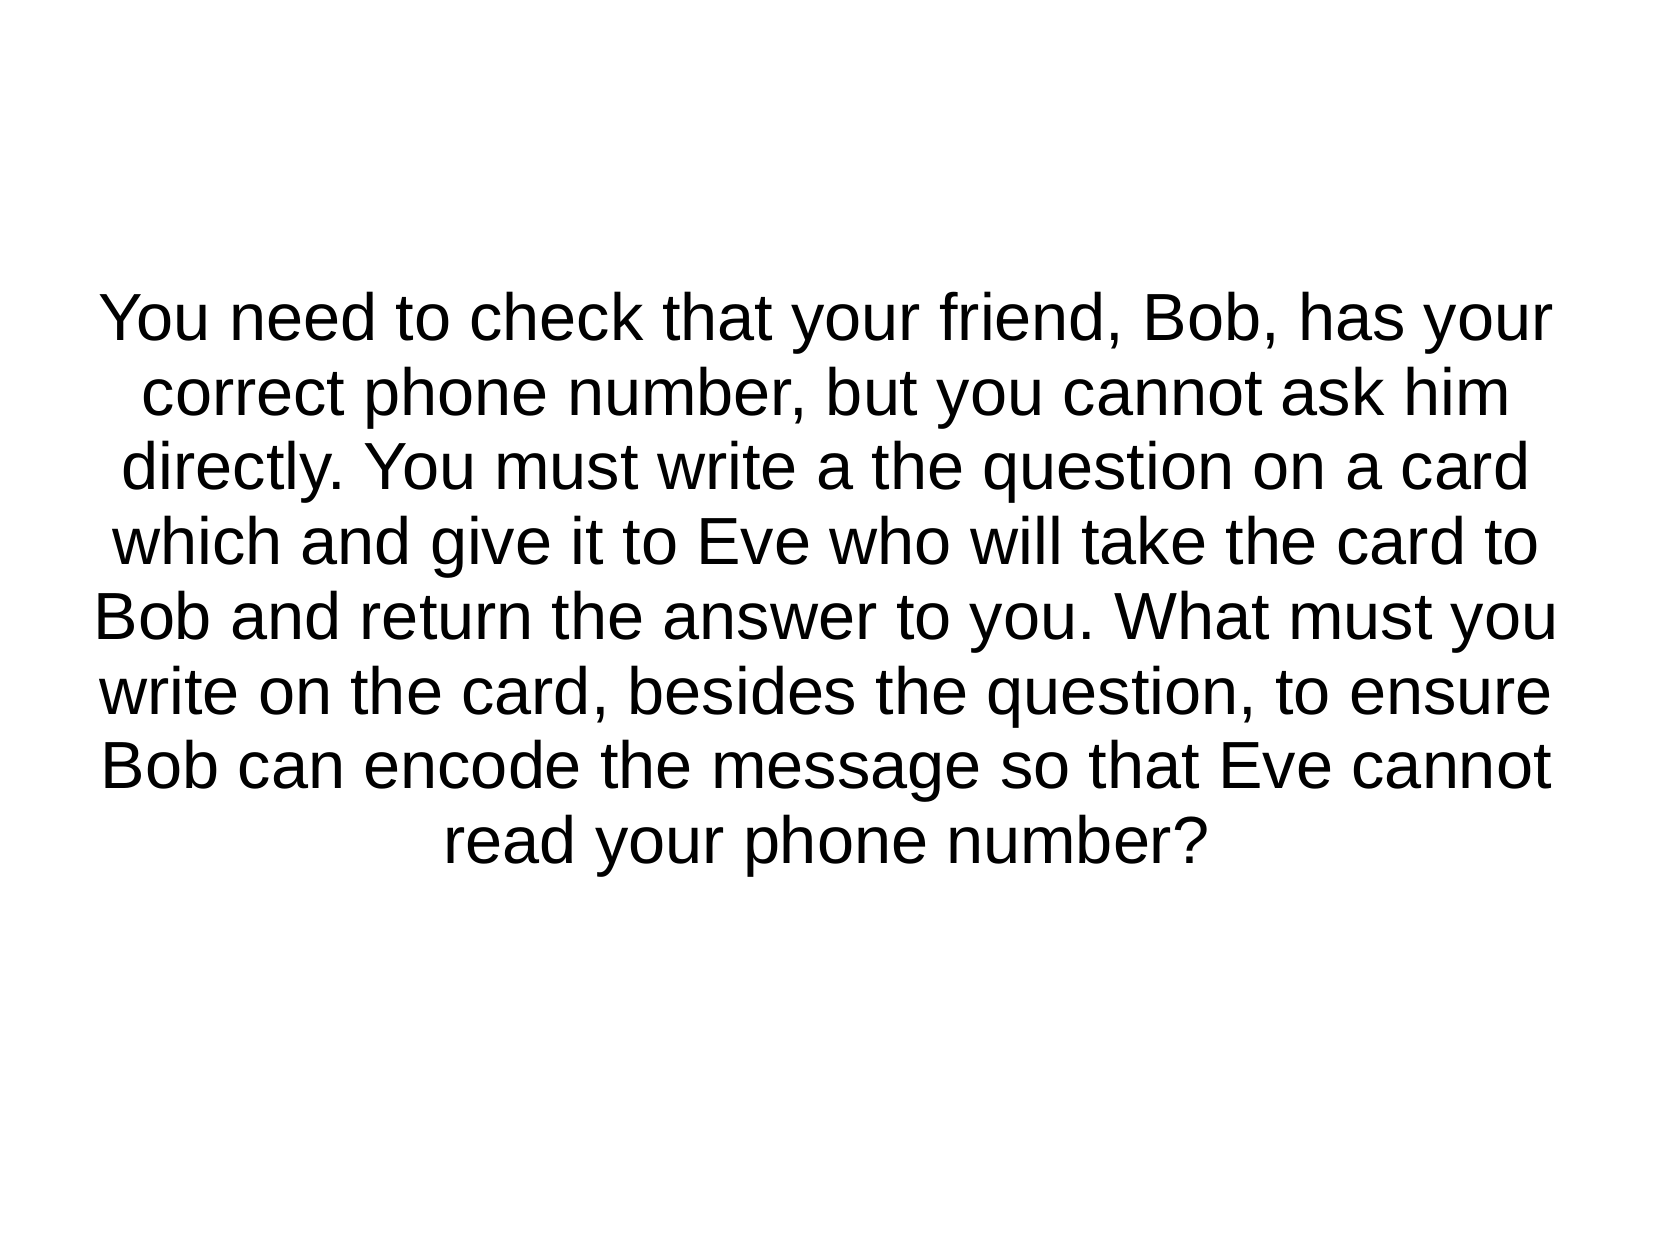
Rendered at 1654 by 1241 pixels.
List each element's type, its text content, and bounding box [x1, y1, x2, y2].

subtitle You need to check that your friend, Bob, has your correct phone number, but you cannot ask him directly. You must write a the question on a card which and give it to Eve who will take the card to Bob and return the answer to you. What must you write on the card, besides the question, to ensure Bob can encode the message so that Eve cannot read your phone number? [82, 56, 1571, 1102]
